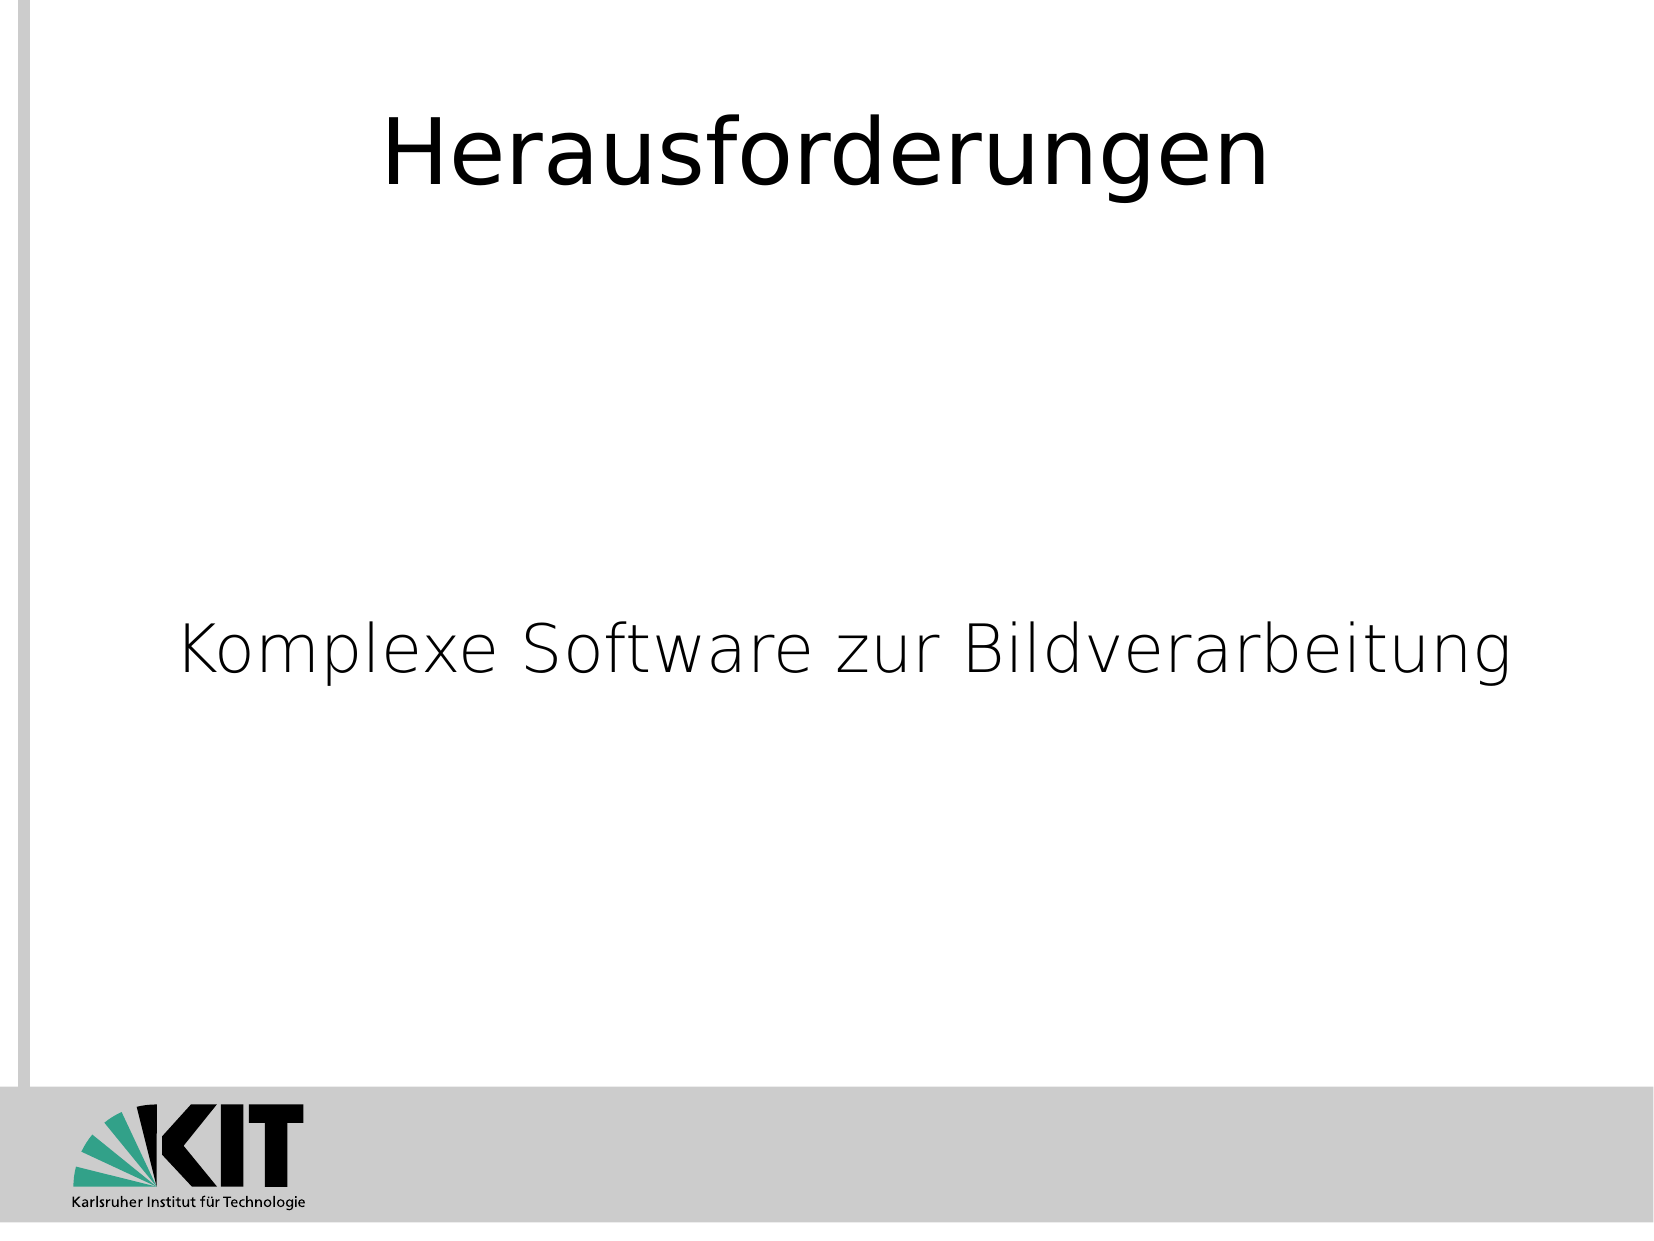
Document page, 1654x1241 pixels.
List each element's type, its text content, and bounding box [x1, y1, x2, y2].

text_box [0, 1086, 1654, 1223]
title Herausforderungen [82, 49, 1571, 257]
picture [70, 1098, 308, 1217]
subtitle Komplexe Software zur Bildverarbeitung [82, 290, 1571, 1010]
